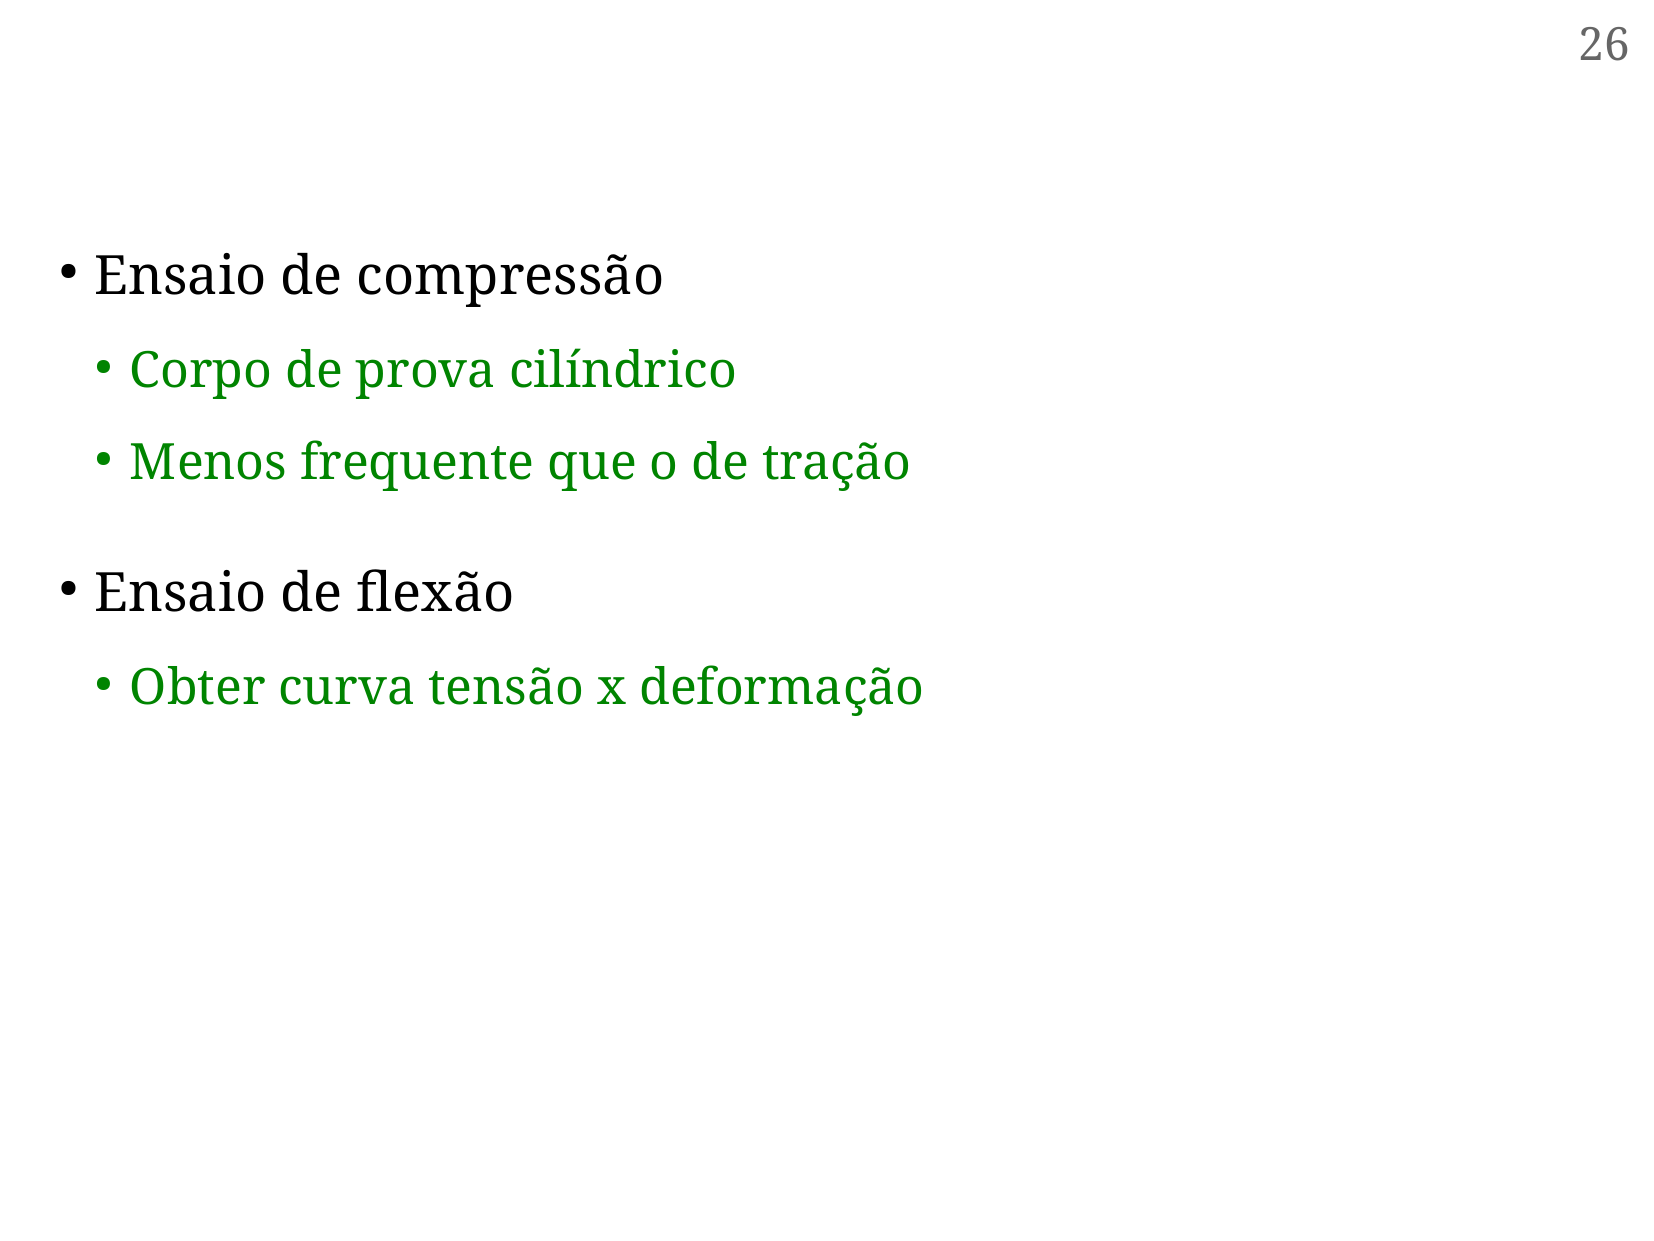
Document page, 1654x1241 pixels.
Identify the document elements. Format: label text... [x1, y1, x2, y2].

list Ensaio de compressão Corpo de prova cilíndrico Menos frequente que o de tração Ensaio de flexão Obter curva tensão x deformação [59, 236, 1595, 1211]
